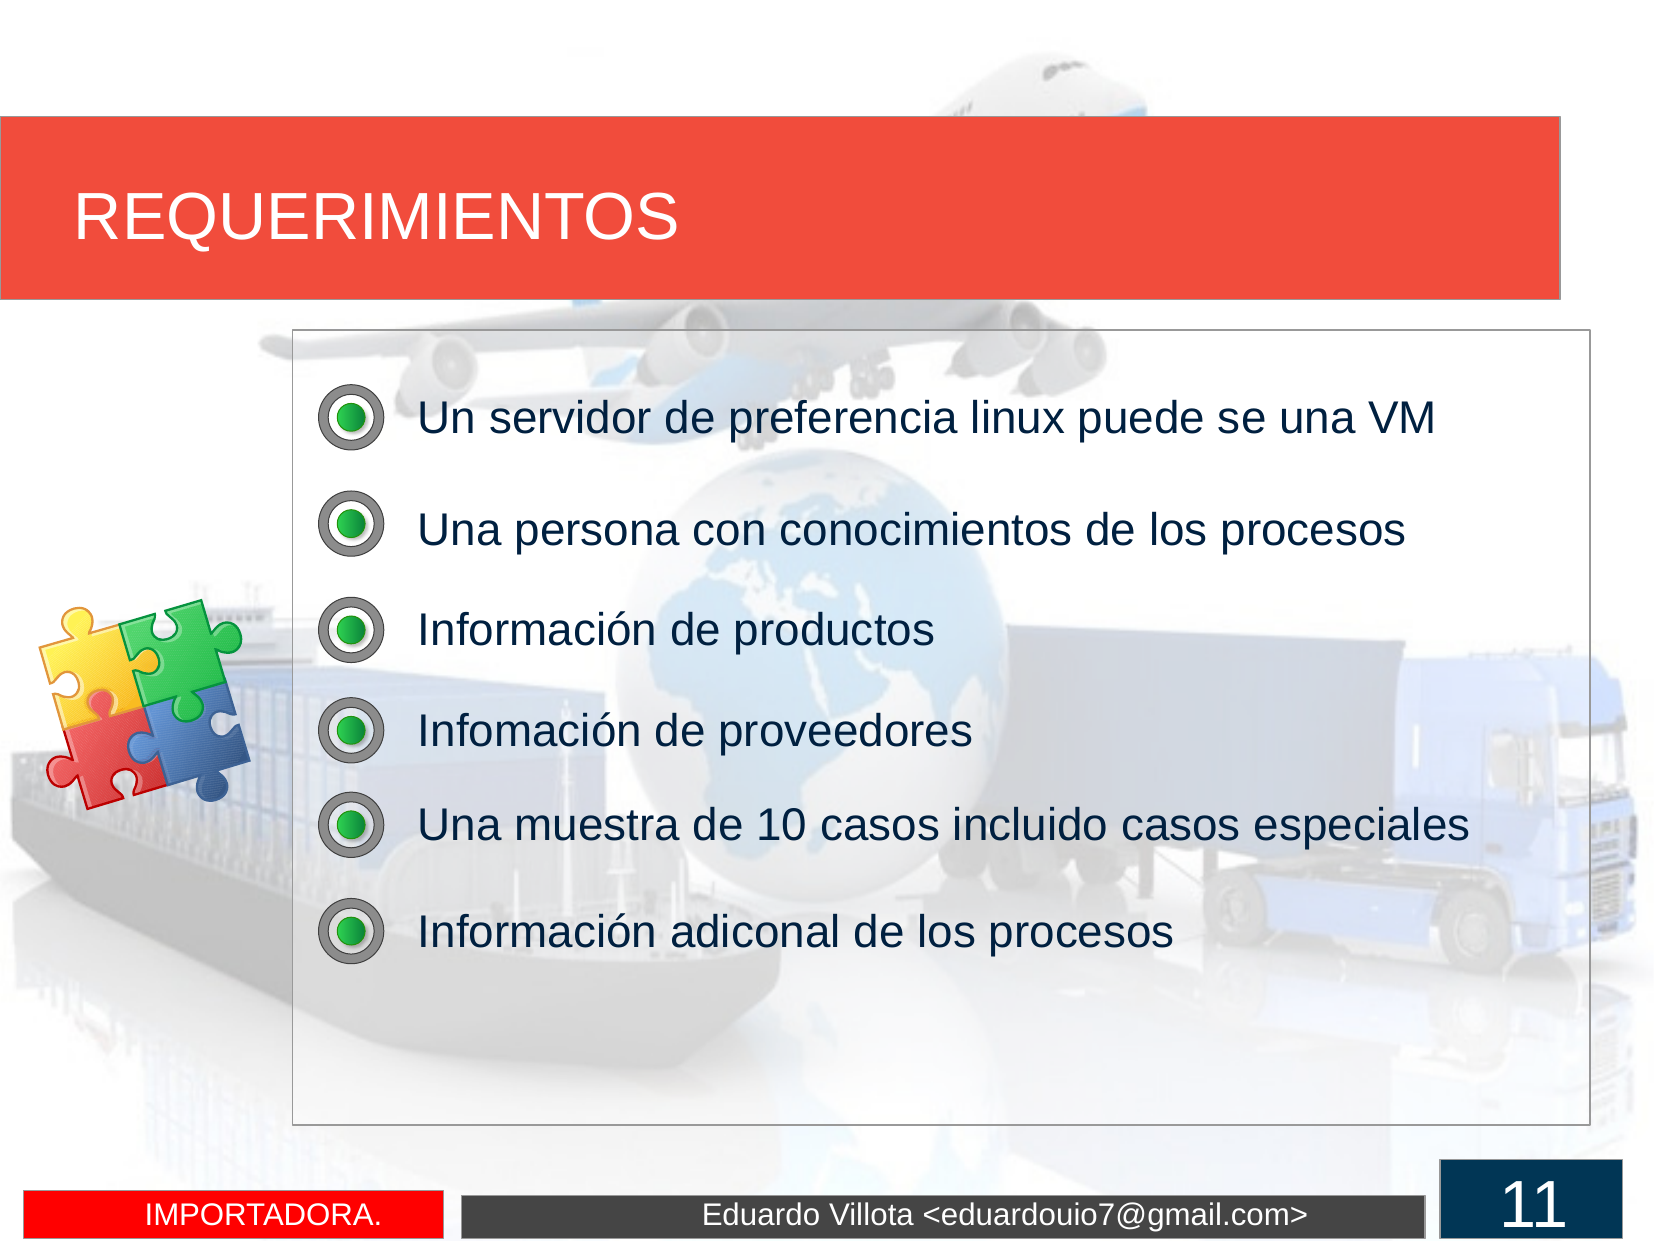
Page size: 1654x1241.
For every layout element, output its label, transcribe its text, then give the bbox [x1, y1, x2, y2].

text_box 11 [1485, 1159, 1593, 1241]
text_box Eduardo Villota <eduardouio7@gmail.com> [687, 1189, 1325, 1240]
text_box Una persona con conocimientos de los procesos [403, 496, 1573, 573]
text_box Información de productos [403, 596, 1484, 663]
text_box Infomación de proveedores [403, 697, 1555, 763]
picture [0, 0, 1654, 1241]
text_box REQUERIMIENTOS [59, 172, 1245, 262]
text_box [292, 330, 1591, 1126]
text_box [0, 116, 1561, 300]
text_box [1593, 1159, 1623, 1239]
text_box Un servidor de preferencia linux puede se una VM [403, 384, 1453, 450]
text_box [1440, 1159, 1485, 1239]
text_box IMPORTADORA. [129, 1189, 398, 1240]
text_box Una muestra de 10 casos incluido casos especiales [403, 791, 1507, 858]
text_box Información adiconal de los procesos [403, 898, 1206, 964]
text_box [1325, 1195, 1426, 1239]
text_box [23, 1190, 129, 1239]
text_box [398, 1190, 444, 1239]
text_box [461, 1195, 687, 1239]
